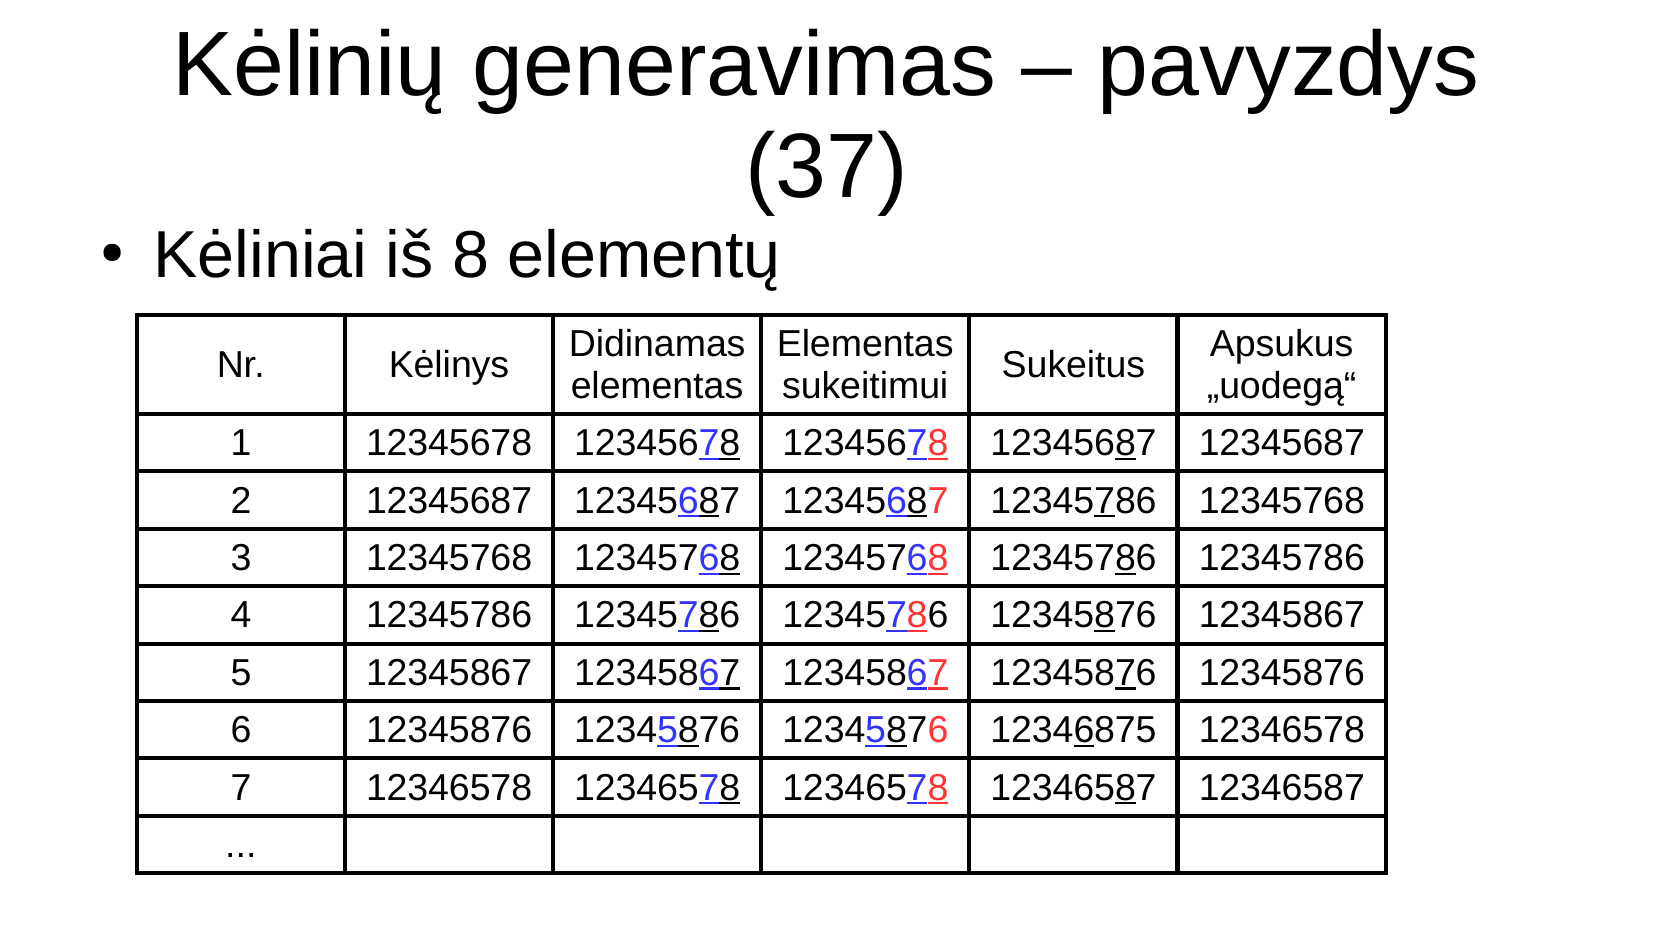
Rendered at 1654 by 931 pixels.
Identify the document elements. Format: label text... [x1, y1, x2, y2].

table_cell 12345687 [555, 473, 759, 527]
table_cell 12345876 [763, 703, 967, 756]
table_cell [971, 818, 1175, 871]
table_cell 12345768 [555, 531, 759, 584]
table_header Elementas sukeitimui [763, 317, 967, 412]
title Kėlinių generavimas – pavyzdys (37) [82, 12, 1571, 217]
table_cell 12346578 [763, 760, 967, 814]
table_cell 12346578 [555, 760, 759, 814]
table_header Didinamas elementas [555, 317, 759, 412]
table_cell 12346587 [1180, 760, 1384, 814]
table_cell 1 [139, 416, 343, 469]
table_cell 12345786 [347, 588, 551, 642]
table_cell 12345786 [1180, 531, 1384, 584]
table_cell 2 [139, 473, 343, 527]
table_cell 12345687 [971, 416, 1175, 469]
table_cell 12345876 [555, 703, 759, 756]
table_cell [555, 818, 759, 871]
table_cell 12345786 [971, 473, 1175, 527]
table_cell 12346578 [1180, 703, 1384, 756]
table_cell 12345867 [347, 646, 551, 699]
table_cell 12346875 [971, 703, 1175, 756]
table_cell 4 [139, 588, 343, 642]
table_cell 12345876 [347, 703, 551, 756]
list Kėliniai iš 8 elementų [82, 217, 1571, 757]
table_cell 12345687 [347, 473, 551, 527]
table_cell 12345678 [555, 416, 759, 469]
table_cell 12345867 [763, 646, 967, 699]
table_header Apsukus „uodegą“ [1180, 317, 1384, 412]
table_header Nr. [139, 317, 343, 412]
table_cell 12346578 [347, 760, 551, 814]
table_cell 12345876 [971, 646, 1175, 699]
table_cell 7 [139, 760, 343, 814]
table_cell 12345876 [1180, 646, 1384, 699]
table_cell 12345786 [763, 588, 967, 642]
table_cell 12345786 [971, 531, 1175, 584]
table_cell 12345768 [1180, 473, 1384, 527]
table_cell 12345687 [1180, 416, 1384, 469]
table_cell 12345867 [1180, 588, 1384, 642]
table_cell [763, 818, 967, 871]
table_cell 12345768 [347, 531, 551, 584]
table_cell ... [139, 818, 343, 871]
table_cell 12345678 [347, 416, 551, 469]
table_cell 12345687 [763, 473, 967, 527]
table_cell 12345768 [763, 531, 967, 584]
table_cell [347, 818, 551, 871]
table_cell 6 [139, 703, 343, 756]
table_cell 5 [139, 646, 343, 699]
table_cell 12345867 [555, 646, 759, 699]
table_header Kėlinys [347, 317, 551, 412]
table_header Sukeitus [971, 317, 1175, 412]
table_cell 12346587 [971, 760, 1175, 814]
table_cell [1180, 818, 1384, 871]
table_cell 12345678 [763, 416, 967, 469]
table_cell 12345876 [971, 588, 1175, 642]
table_cell 3 [139, 531, 343, 584]
table_cell 12345786 [555, 588, 759, 642]
